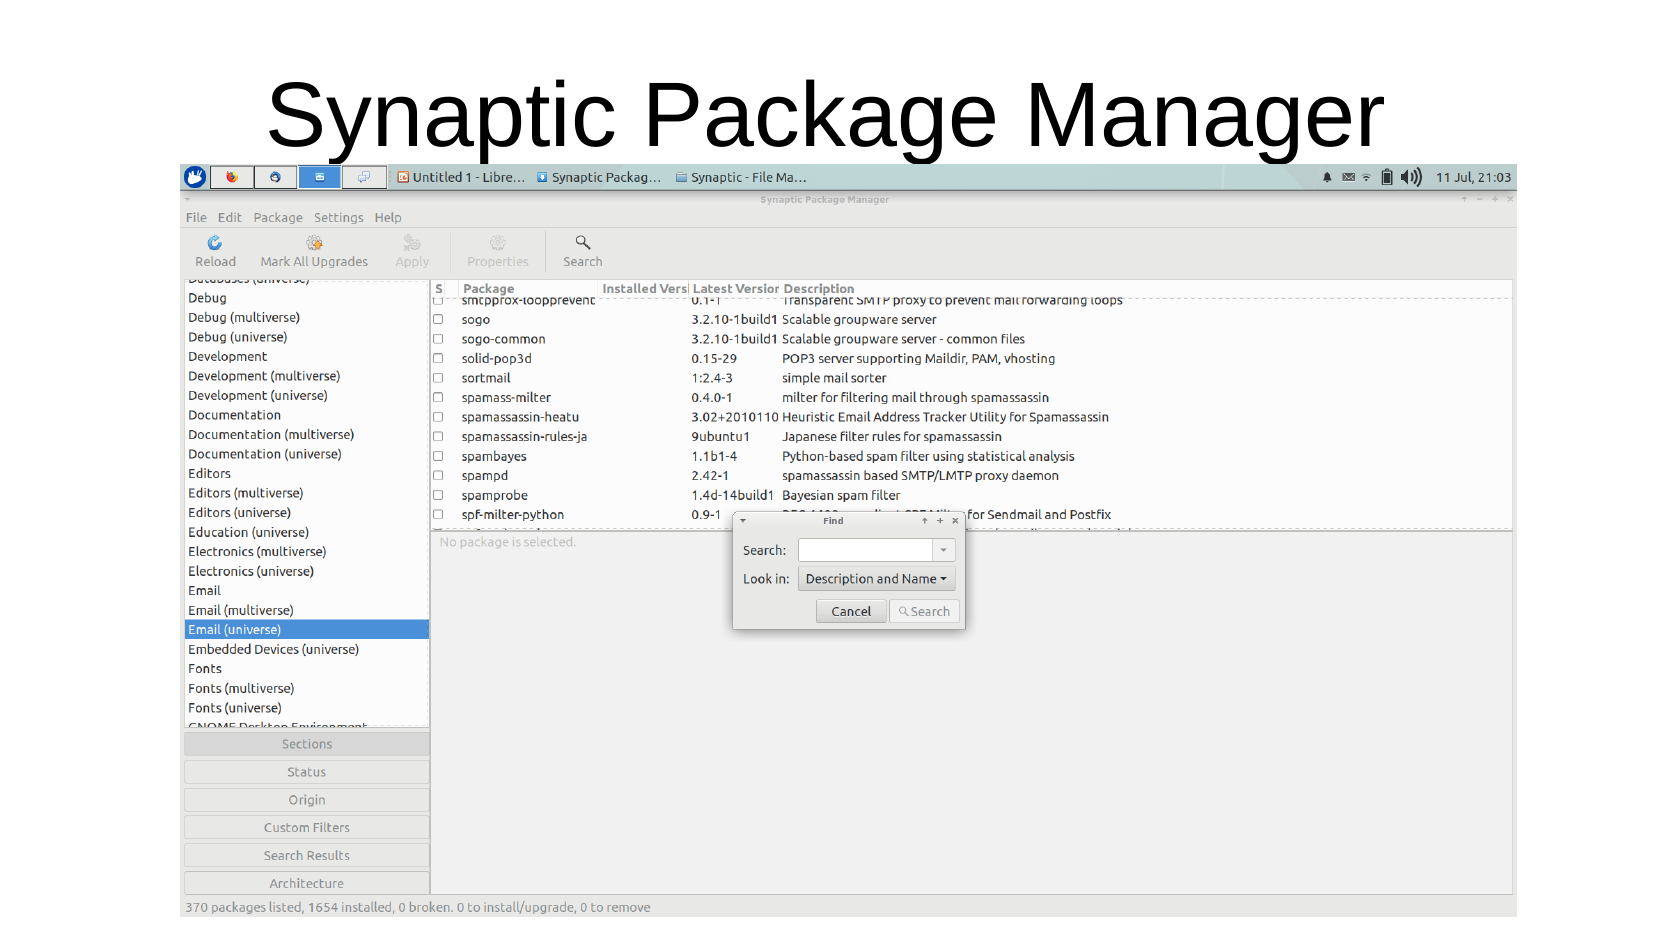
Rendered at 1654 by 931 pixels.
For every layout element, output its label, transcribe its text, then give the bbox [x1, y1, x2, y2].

picture [180, 164, 1517, 917]
title Synaptic Package Manager [82, 37, 1571, 193]
